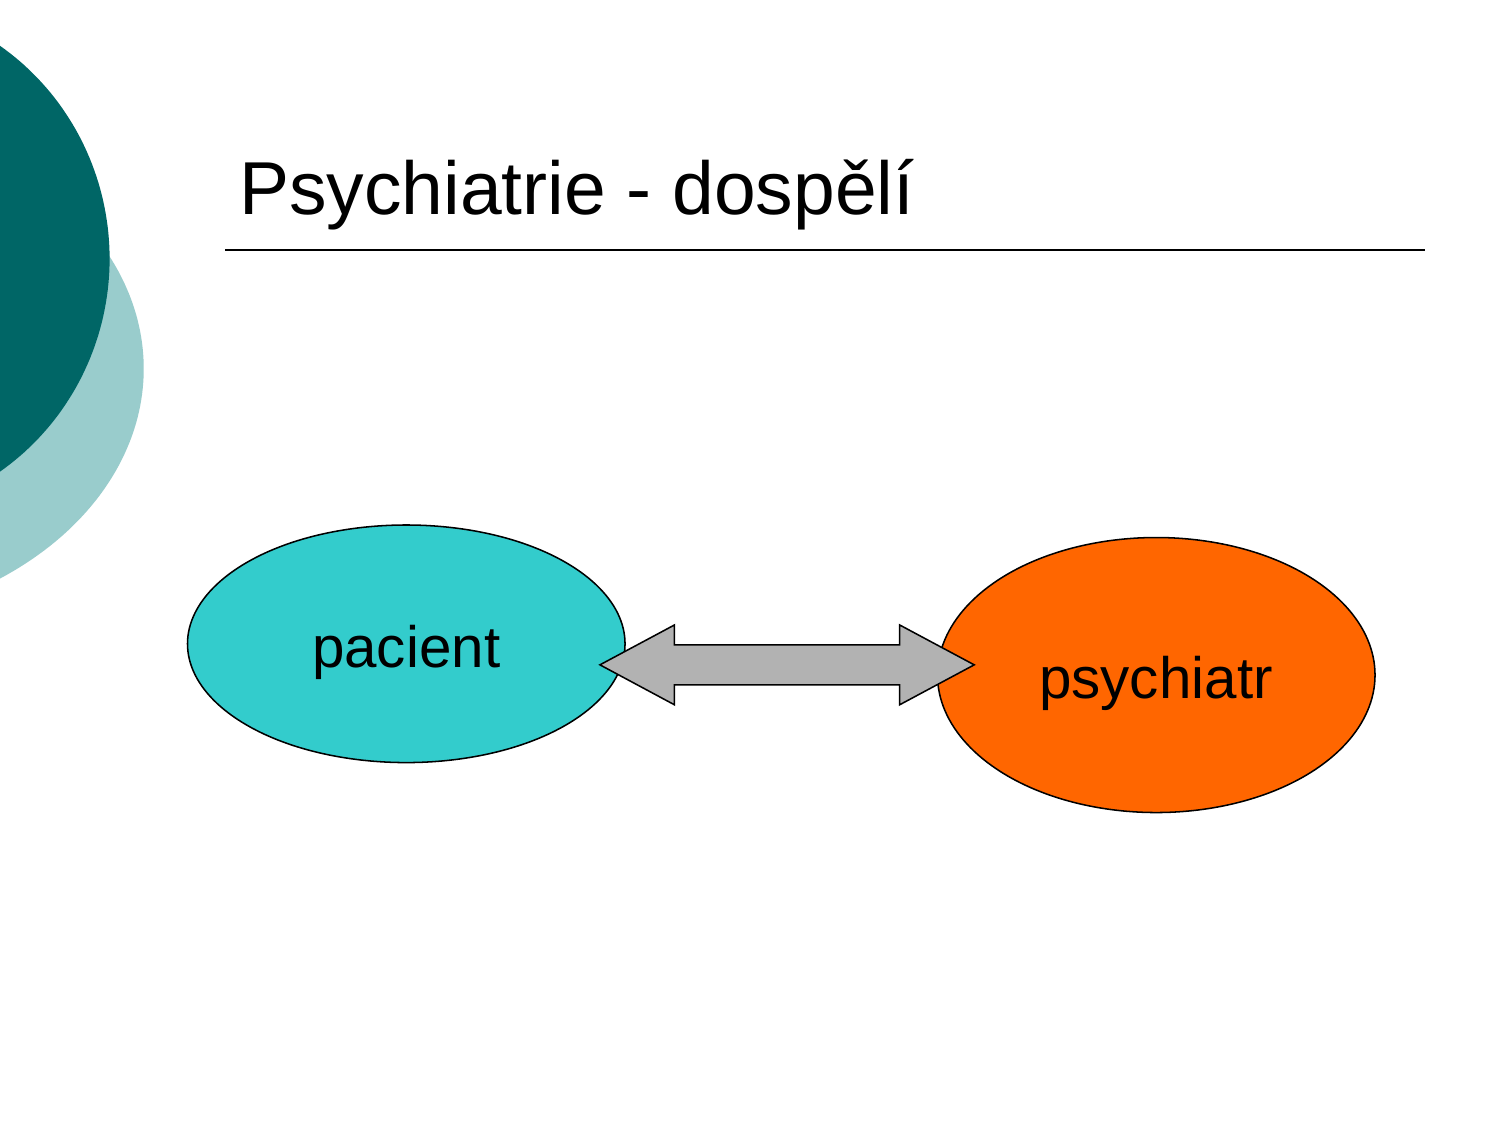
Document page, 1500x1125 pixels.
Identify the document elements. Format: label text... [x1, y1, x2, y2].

title Psychiatrie - dospělí [224, 49, 1425, 237]
text_box psychiatr [938, 537, 1376, 813]
text_box pacient [187, 525, 626, 763]
text_box [599, 624, 975, 705]
